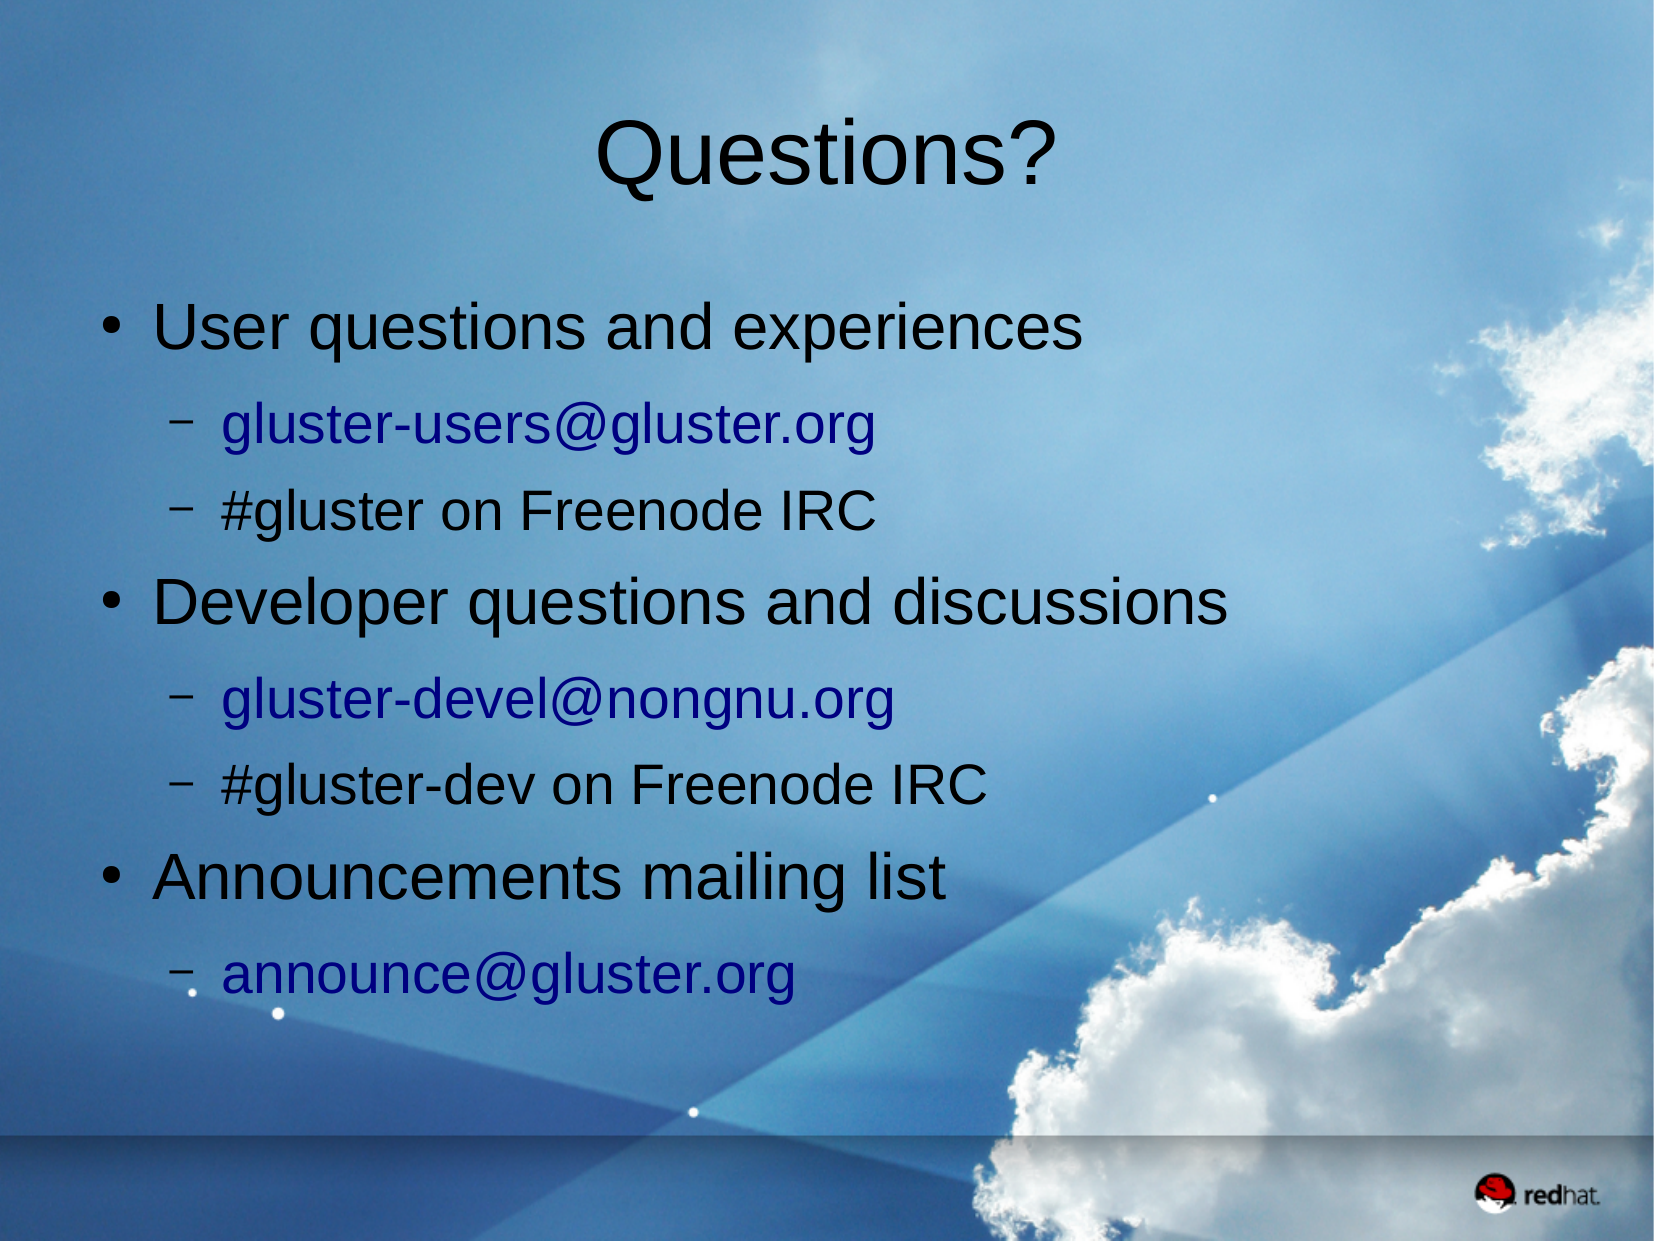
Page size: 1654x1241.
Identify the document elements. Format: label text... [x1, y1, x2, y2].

picture [0, 0, 1654, 1241]
title Questions? [82, 49, 1571, 257]
list User questions and experiences gluster-users@gluster.org #gluster on Freenode IRC Developer questions and discussions gluster-devel@nongnu.org #gluster-dev on Freenode IRC Announcements mailing list announce@gluster.org [82, 290, 1571, 1010]
